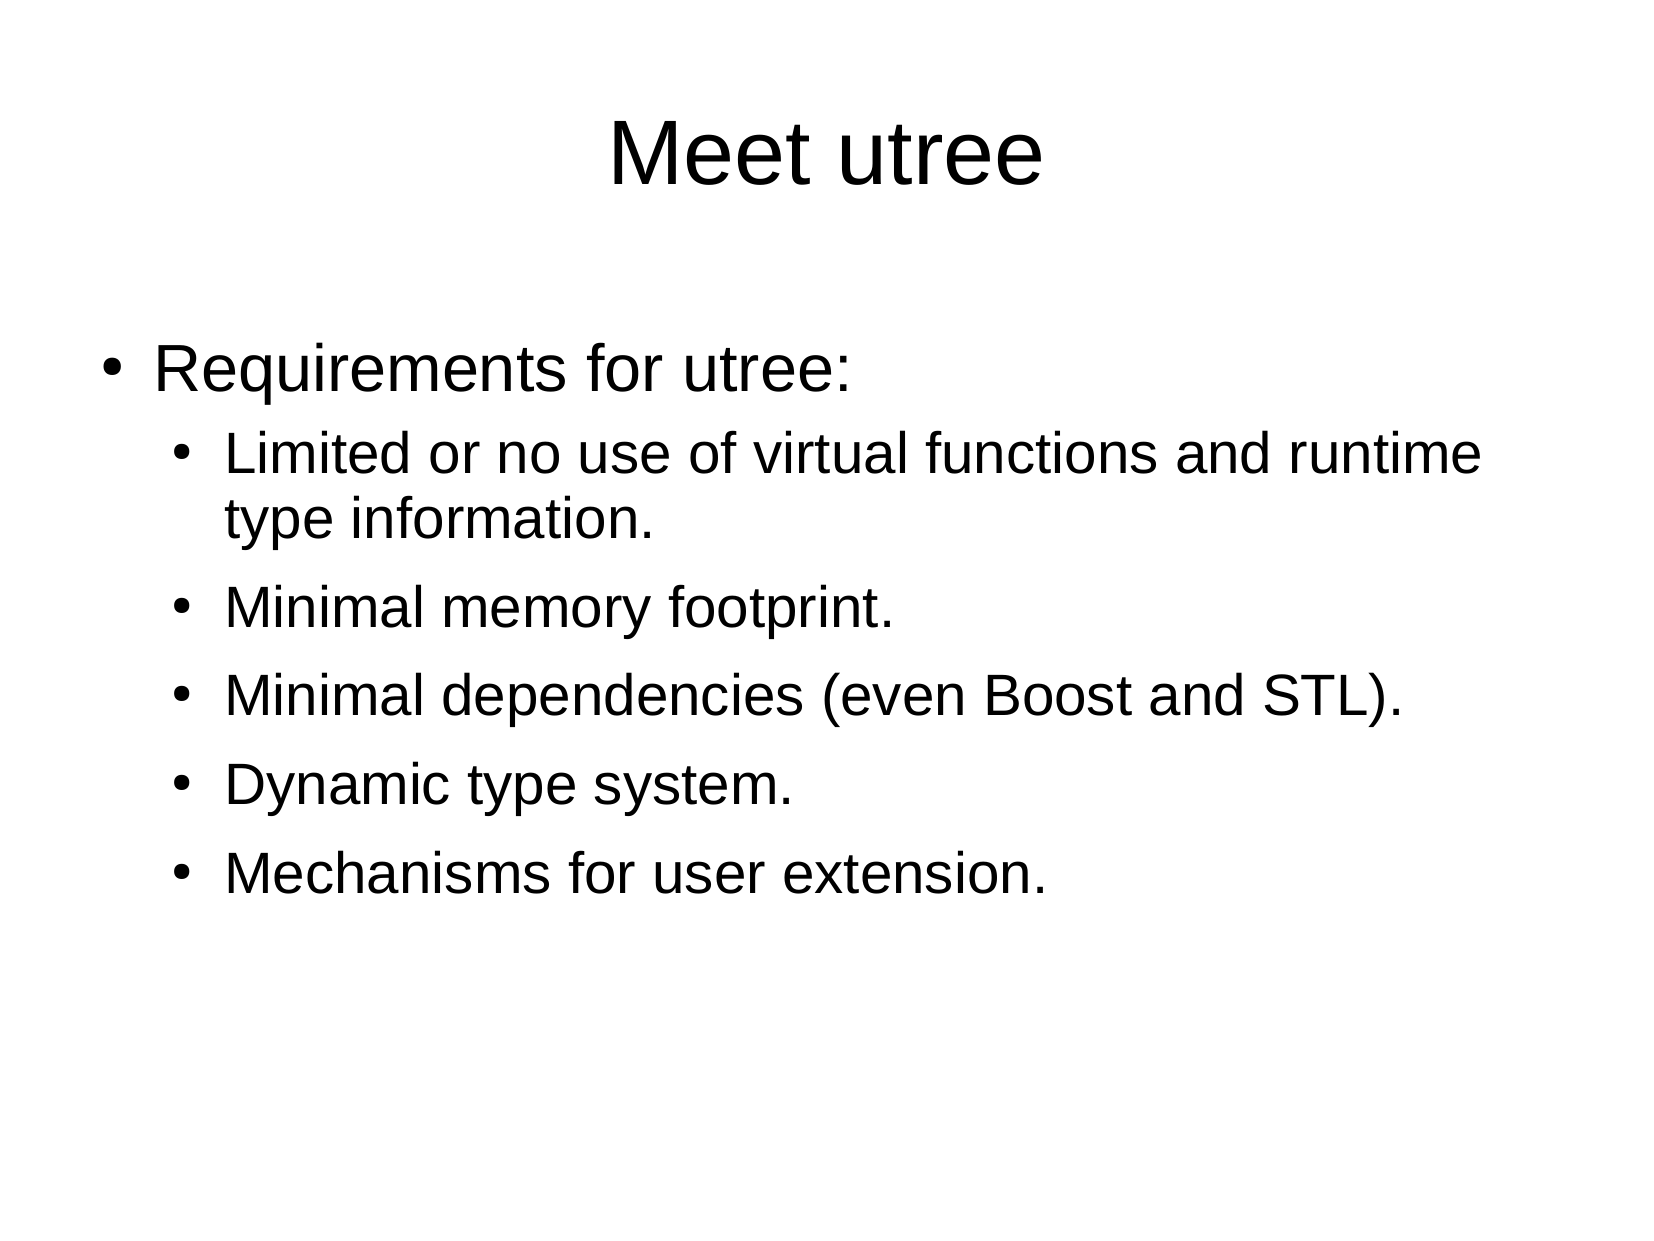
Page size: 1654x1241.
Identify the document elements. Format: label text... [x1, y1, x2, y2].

list Requirements for utree: Limited or no use of virtual functions and runtime type information. Minimal memory footprint. Minimal dependencies (even Boost and STL). Dynamic type system. Mechanisms for user extension. [82, 331, 1571, 1028]
title Meet utree [82, 49, 1571, 257]
